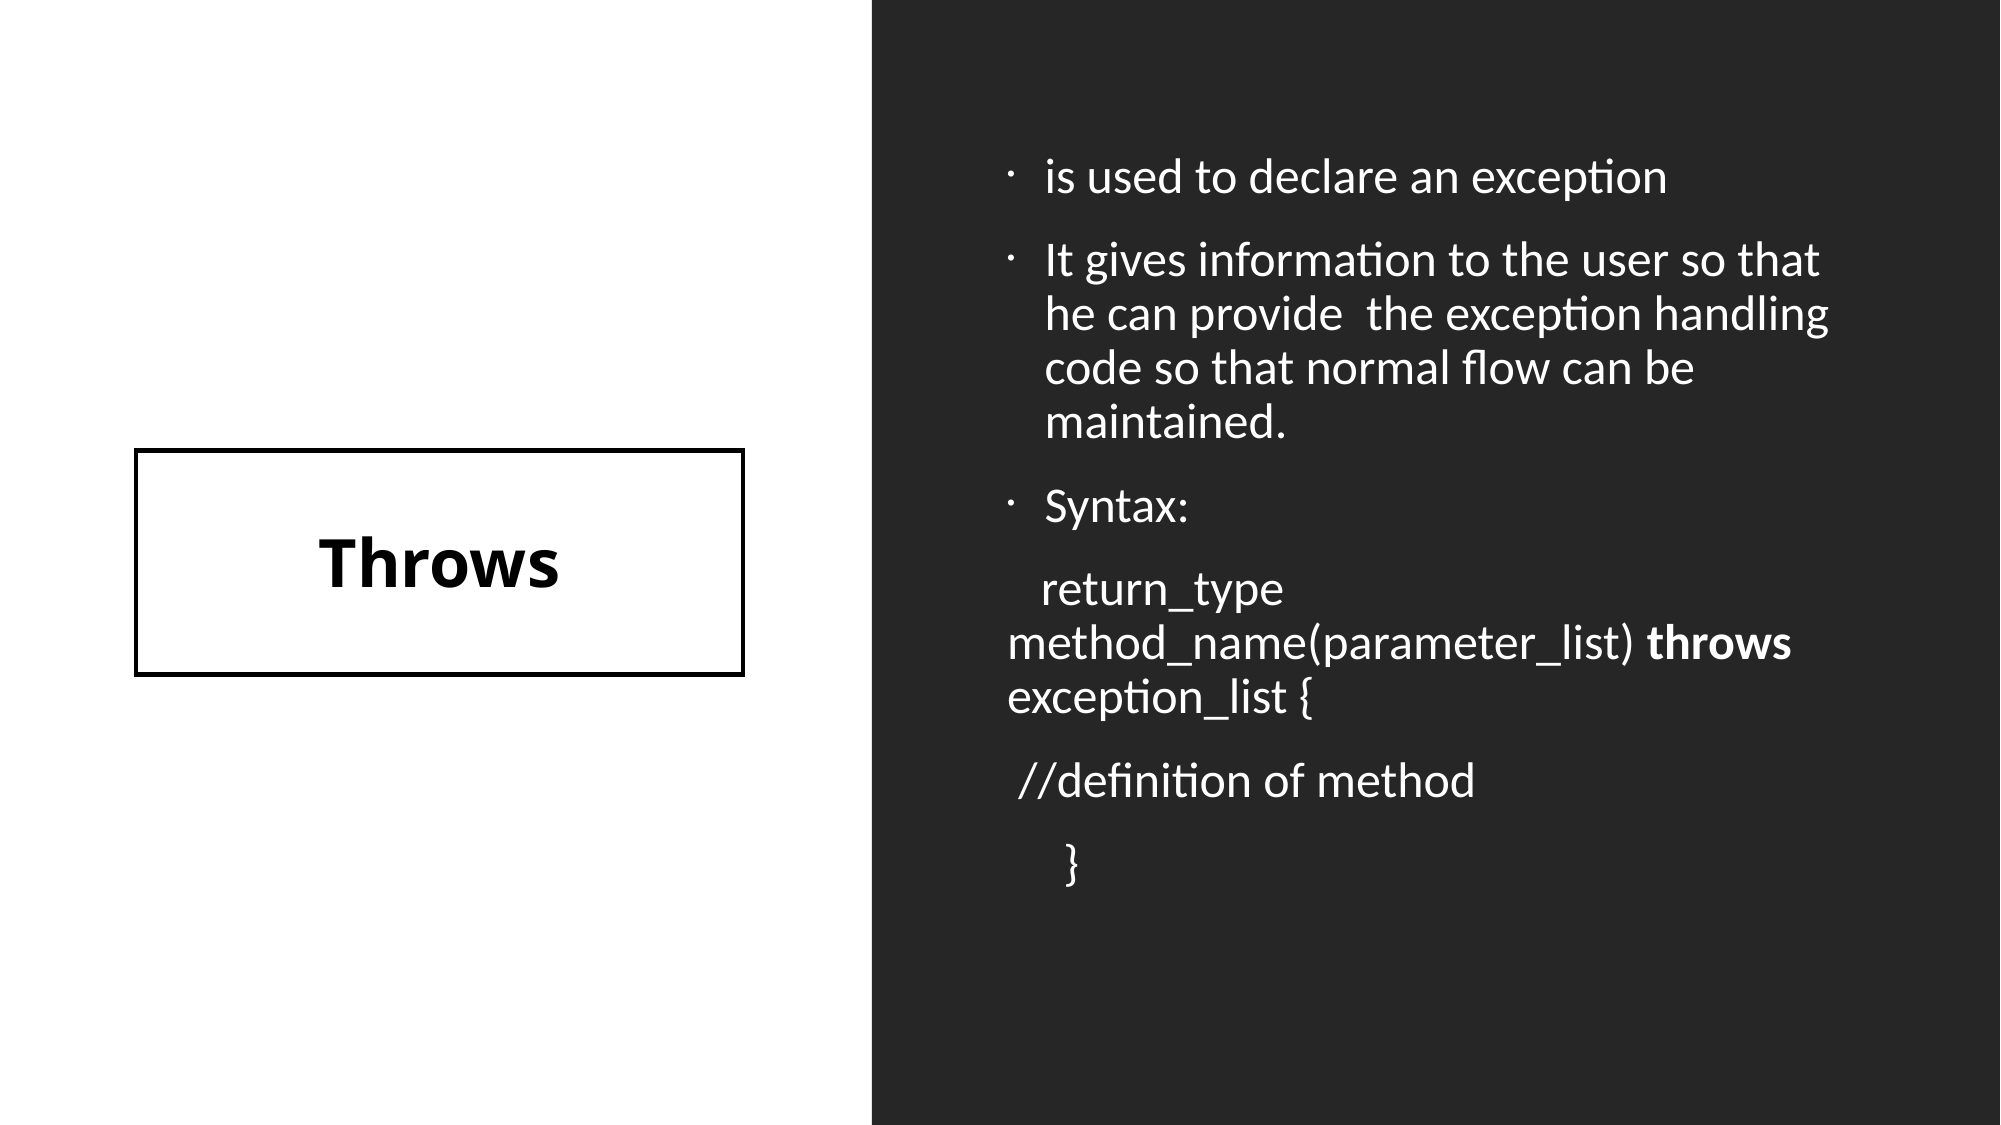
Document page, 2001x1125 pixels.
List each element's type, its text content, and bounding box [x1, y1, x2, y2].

title Throws [136, 450, 743, 675]
list is used to declare an exception It gives information to the user so that he can provide the exception handling code so that normal flow can be maintained. Syntax: return_type method_name(parameter_list) throws exception_list { //definition of method } [992, 131, 1880, 994]
text_box [871, 0, 2000, 1125]
